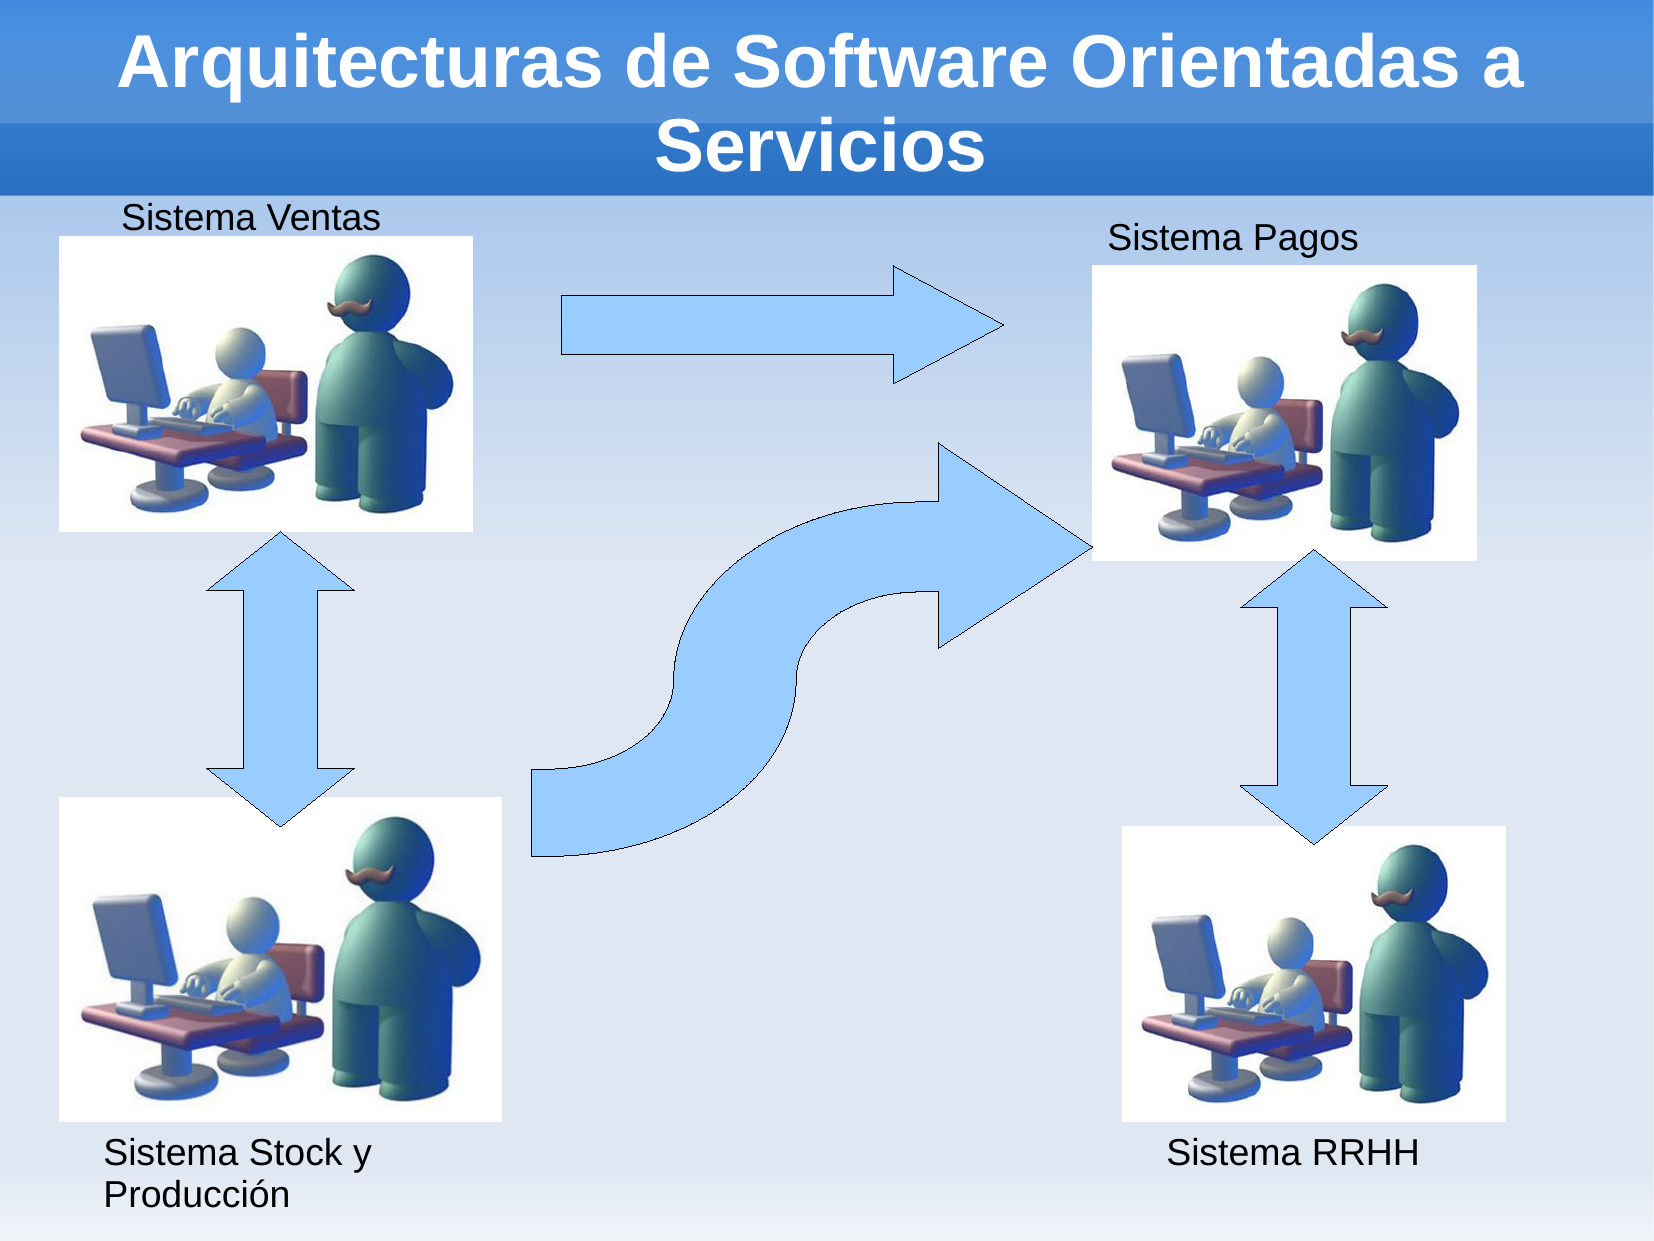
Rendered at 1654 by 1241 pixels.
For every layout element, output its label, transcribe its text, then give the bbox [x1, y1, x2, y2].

text_box [561, 265, 1004, 384]
text_box [206, 531, 355, 827]
text_box Sistema Ventas [106, 188, 461, 246]
text_box Sistema Stock y Producción [88, 1124, 443, 1224]
text_box [1240, 549, 1388, 845]
text_box Sistema Pagos [1092, 208, 1447, 266]
text_box Sistema RRHH [1151, 1124, 1506, 1182]
title Arquitecturas de Software Orientadas a Servicios [76, 7, 1565, 200]
picture [0, 0, 1654, 1241]
text_box [531, 442, 1093, 857]
